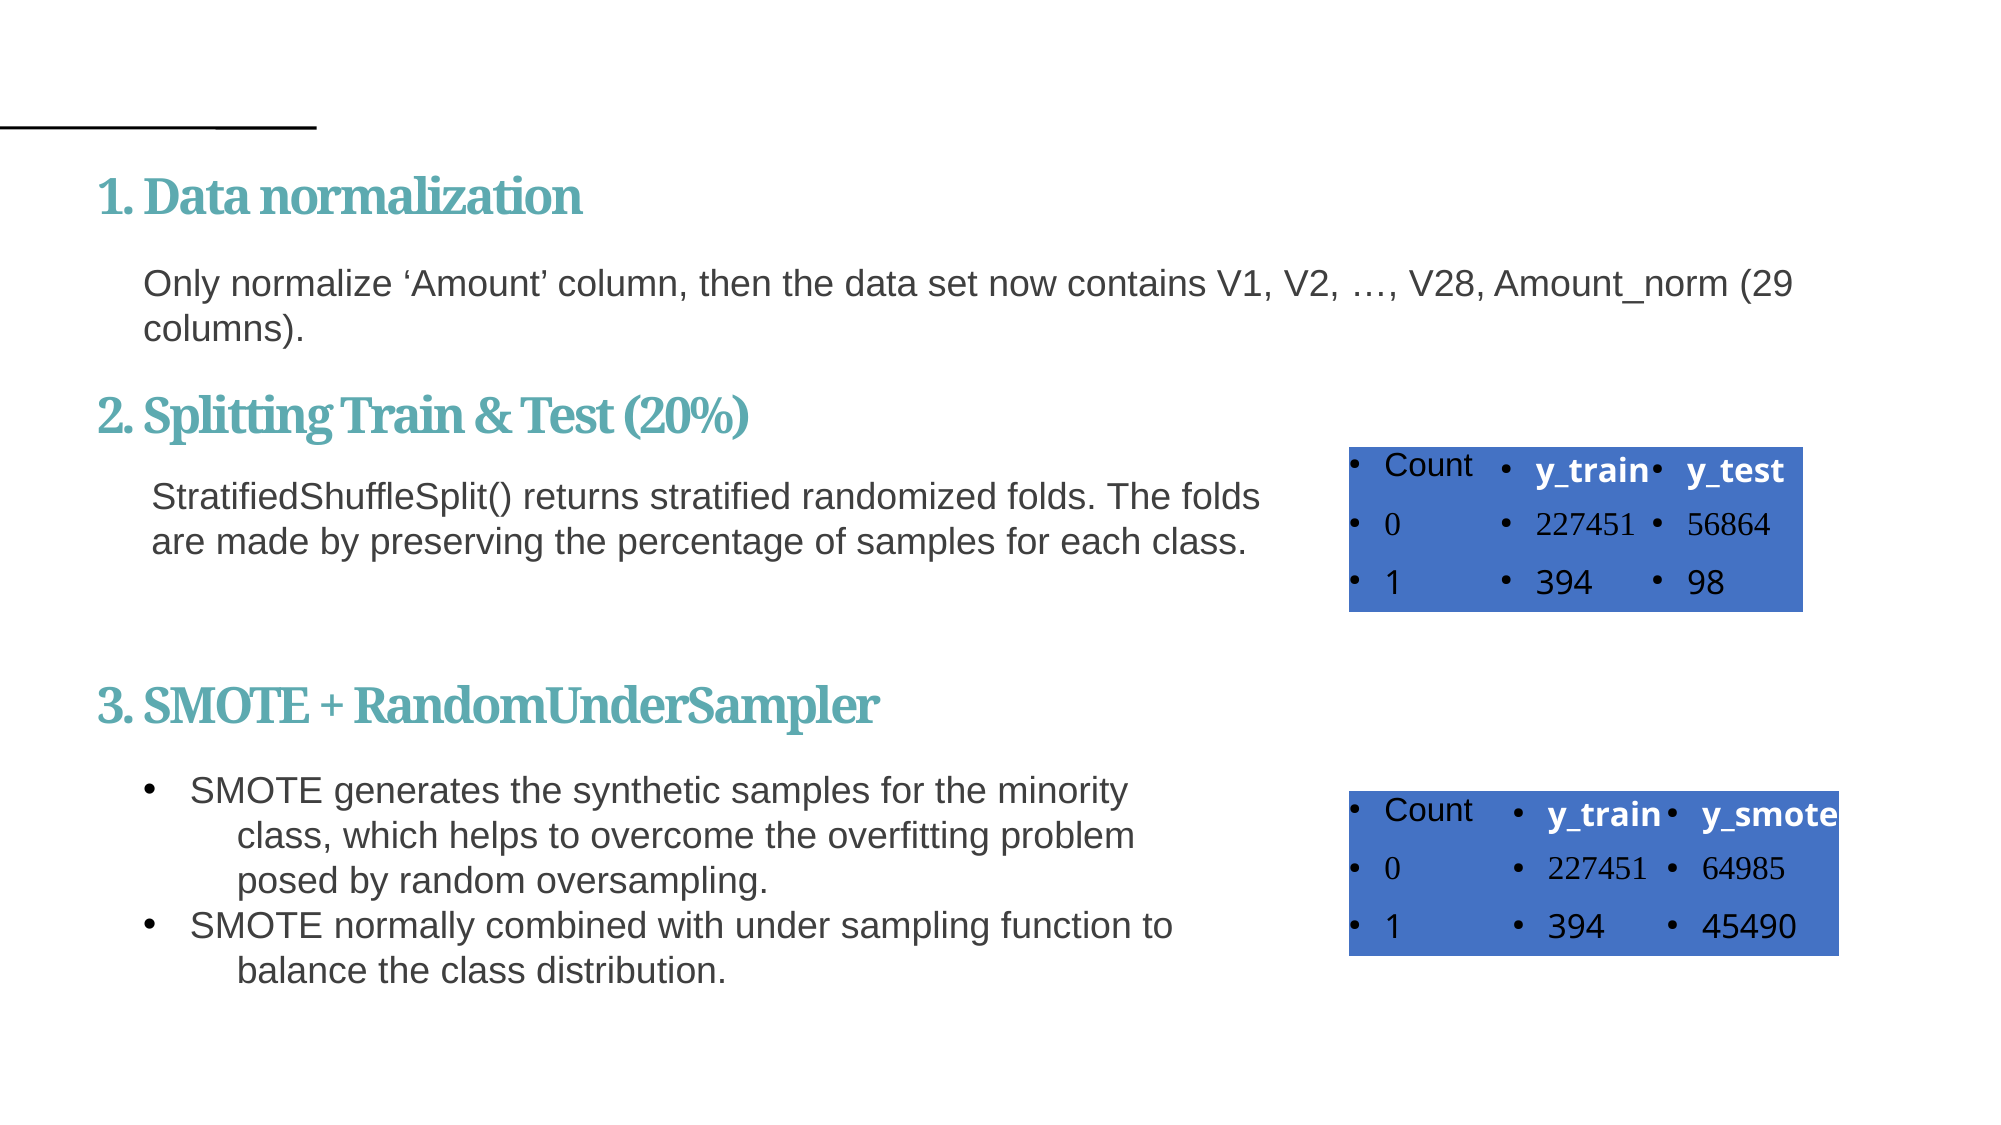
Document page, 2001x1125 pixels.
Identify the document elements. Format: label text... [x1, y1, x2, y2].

table_header y_train [1500, 447, 1652, 506]
table_cell 64985 [1667, 850, 1839, 903]
table_cell 394 [1500, 559, 1652, 612]
text_box Only normalize ‘Amount’ column, then the data set now contains V1, V2, …, V28, Amount_norm (29 columns). [128, 251, 1820, 358]
text_box StratifiedShuffleSplit() returns stratified randomized folds. The folds are made by preserving the percentage of samples for each class. [136, 464, 1299, 571]
table_cell 227451 [1500, 506, 1652, 559]
text_box 3. SMOTE + RandomUnderSampler [97, 653, 1029, 761]
table_cell 394 [1512, 903, 1667, 956]
title 1. Data normalization [97, 144, 734, 252]
table_cell 1 [1349, 903, 1512, 956]
table_header y_smote [1667, 791, 1839, 850]
table_header Count [1349, 447, 1500, 506]
text_box 2. Splitting Train & Test (20%) [97, 364, 904, 472]
table_cell 98 [1652, 559, 1803, 612]
table_cell 56864 [1652, 506, 1803, 559]
table_cell 45490 [1667, 903, 1839, 956]
text_box SMOTE generates the synthetic samples for the minority class, which helps to overcome the overfitting problem posed by random oversampling. SMOTE normally combined with under sampling function to balance the class distribution. [128, 758, 1217, 1001]
table_header y_test [1652, 447, 1803, 506]
table_header Count [1349, 791, 1512, 850]
table_cell 0 [1349, 506, 1500, 559]
table_cell 227451 [1512, 850, 1667, 903]
table_header y_train [1512, 791, 1667, 850]
table_cell 1 [1349, 559, 1500, 612]
table_cell 0 [1349, 850, 1512, 903]
